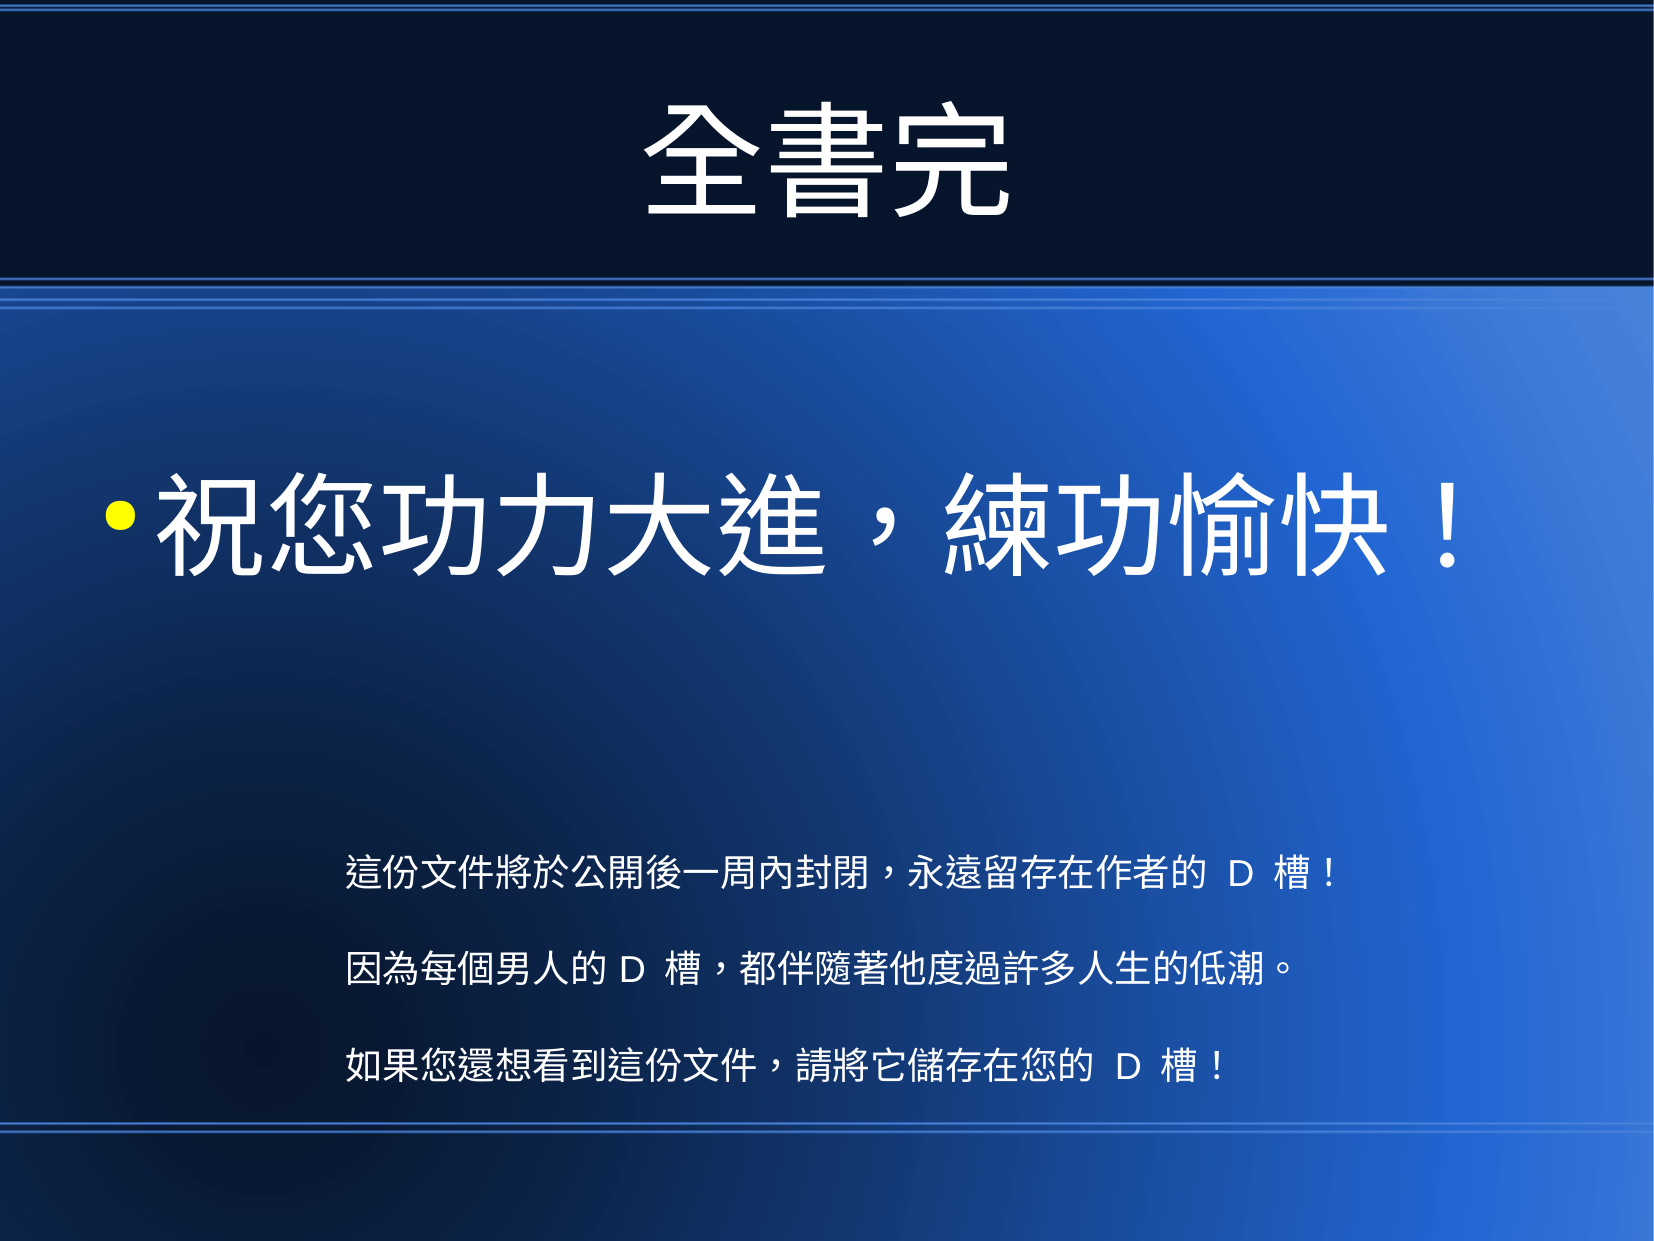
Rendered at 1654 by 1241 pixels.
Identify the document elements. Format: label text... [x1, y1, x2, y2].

text_box 這份文件將於公開後一周內封閉，永遠留存在作者的 D 槽！ 因為每個男人的D 槽，都伴隨著他度過許多人生的低潮。 如果您還想看到這份文件，請將它儲存在您的 D 槽！ [330, 835, 1363, 1133]
picture [0, 0, 1654, 1241]
title 全書完 [82, 49, 1571, 257]
list 祝您功力大進，練功愉快！ [82, 355, 1571, 544]
